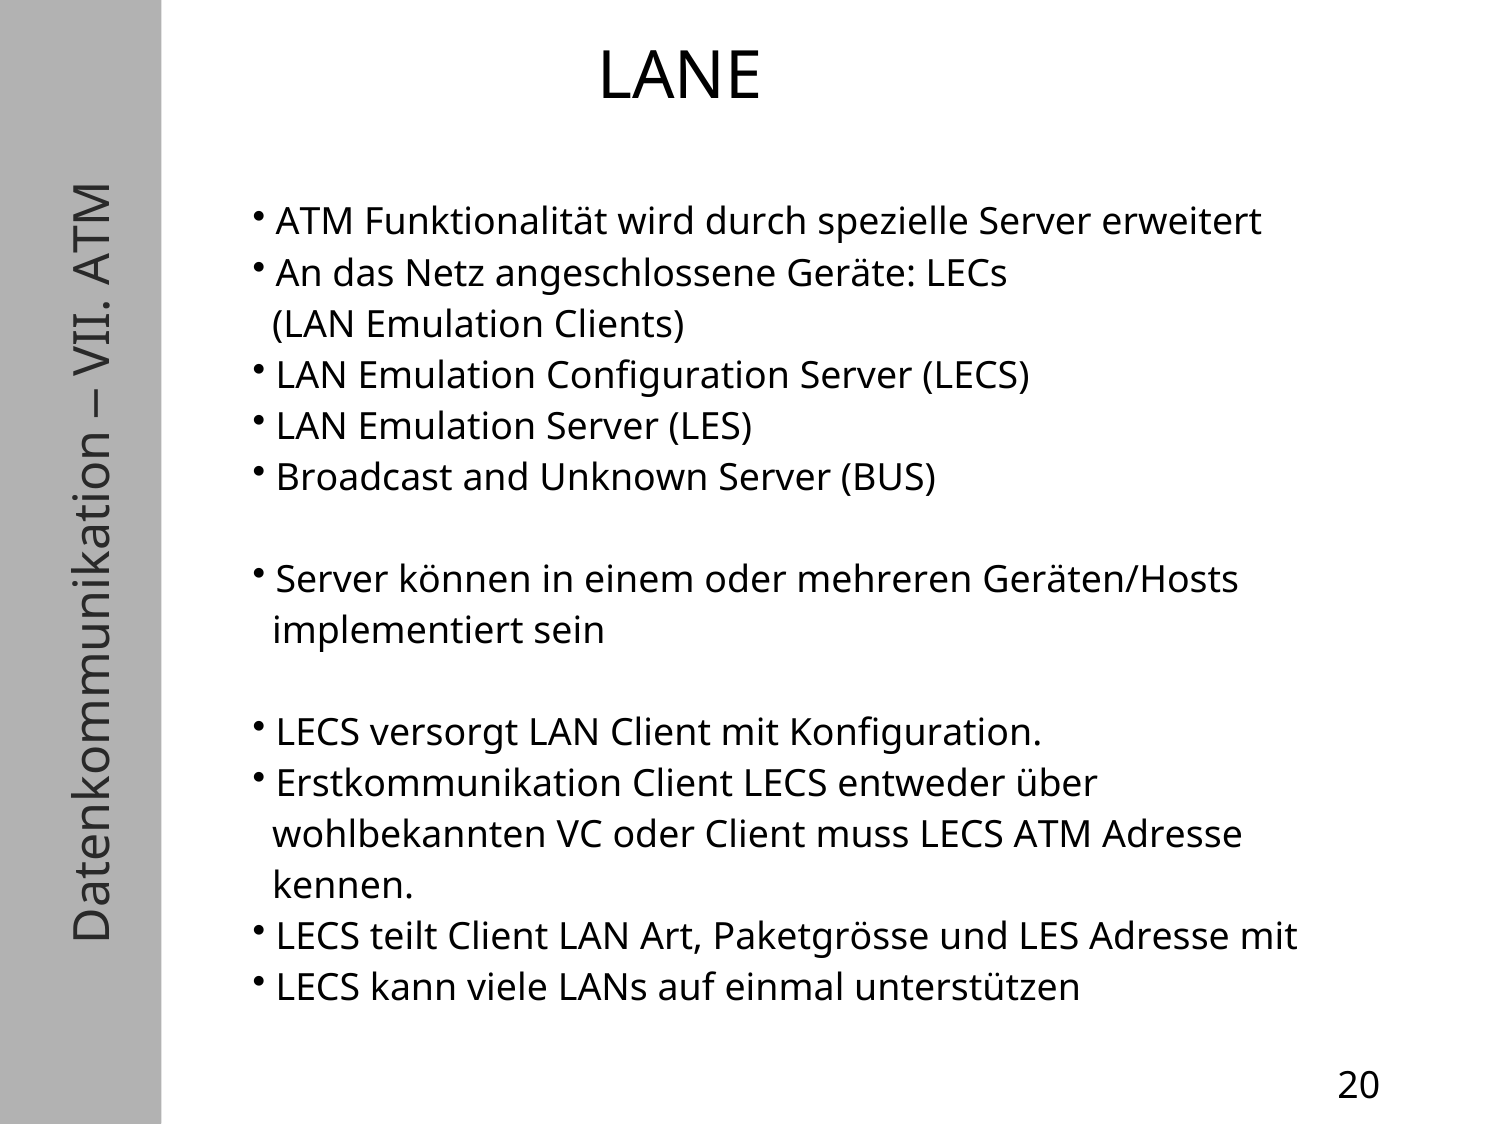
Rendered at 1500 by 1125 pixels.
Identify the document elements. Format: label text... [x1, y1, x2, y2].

text_box Datenkommunikation – VII. ATM [48, 1, 130, 1125]
text_box [0, 0, 161, 1124]
text_box <number> [1337, 1054, 1500, 1109]
text_box ATM Funktionalität wird durch spezielle Server erweitert An das Netz angeschlossene Geräte: LECs (LAN Emulation Clients) LAN Emulation Configuration Server (LECS) LAN Emulation Server (LES) Broadcast and Unknown Server (BUS) Server können in einem oder mehreren Geräten/Hosts implementiert sein LECS versorgt LAN Client mit Konfiguration. Erstkommunikation Client LECS entweder über wohlbekannten VC oder Client muss LECS ATM Adresse kennen. LECS teilt Client LAN Art, Paketgrösse und LES Adresse mit LECS kann viele LANs auf einmal unterstützen [237, 187, 1449, 900]
text_box LANE [448, 25, 912, 120]
text_box [212, 162, 1461, 311]
